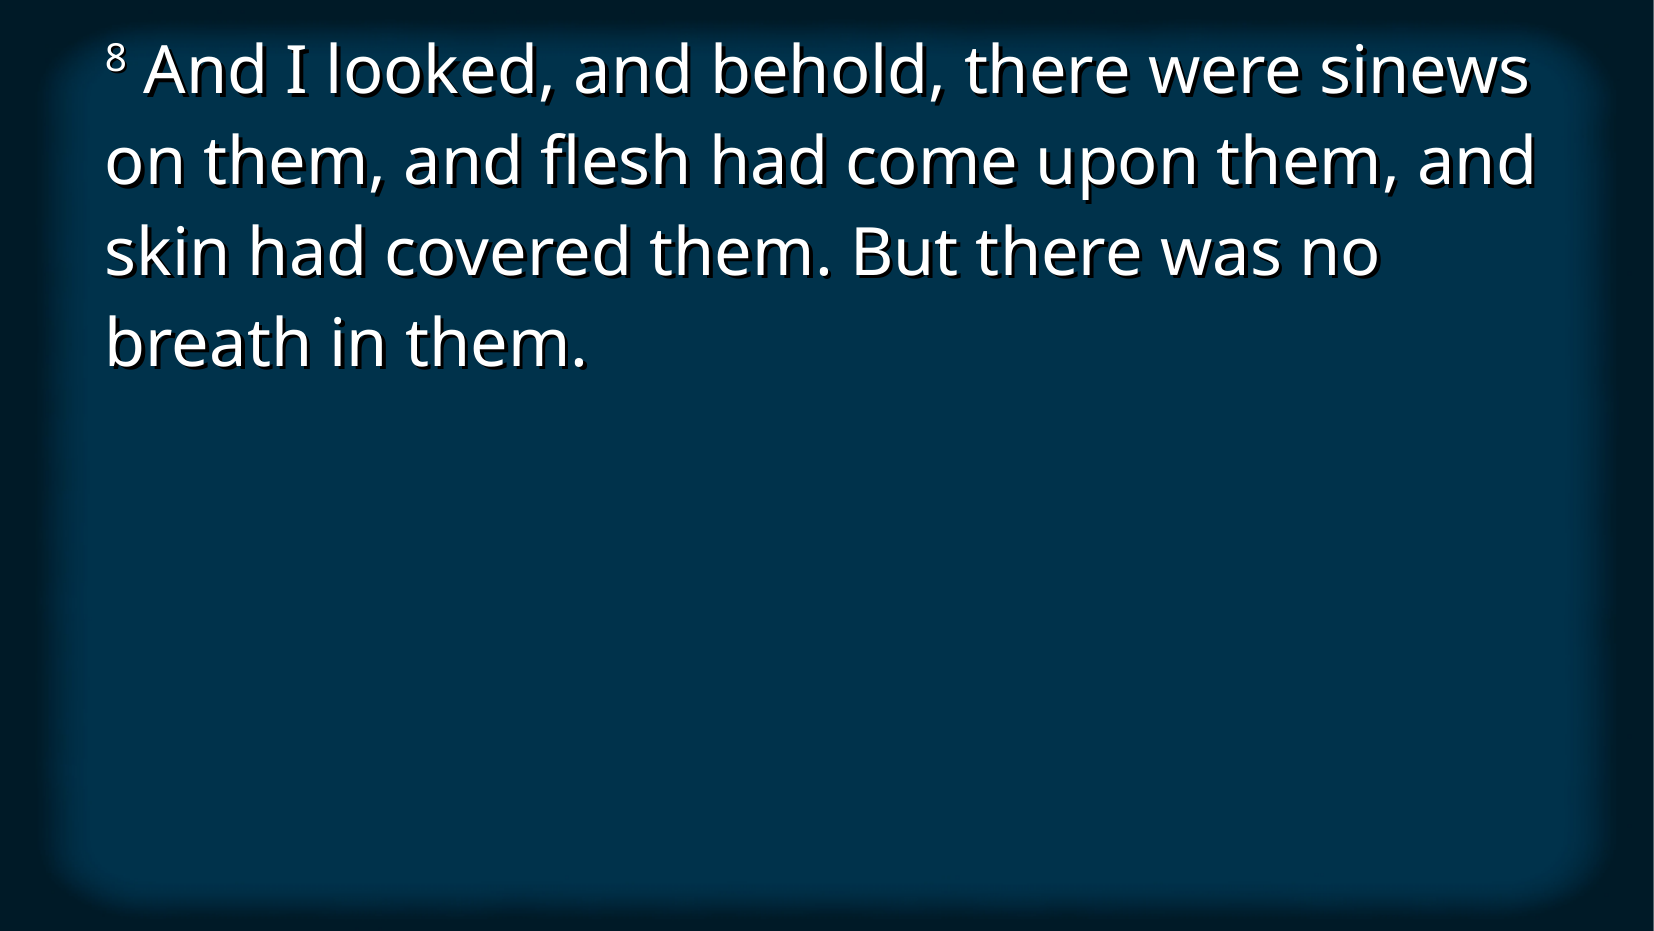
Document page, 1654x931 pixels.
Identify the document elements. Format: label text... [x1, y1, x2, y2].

picture [0, 0, 1654, 931]
text_box 8 And I looked, and behold, there were sinews on them, and flesh had come upon them, and skin had covered them. But there was no breath in them. [90, 15, 1561, 385]
